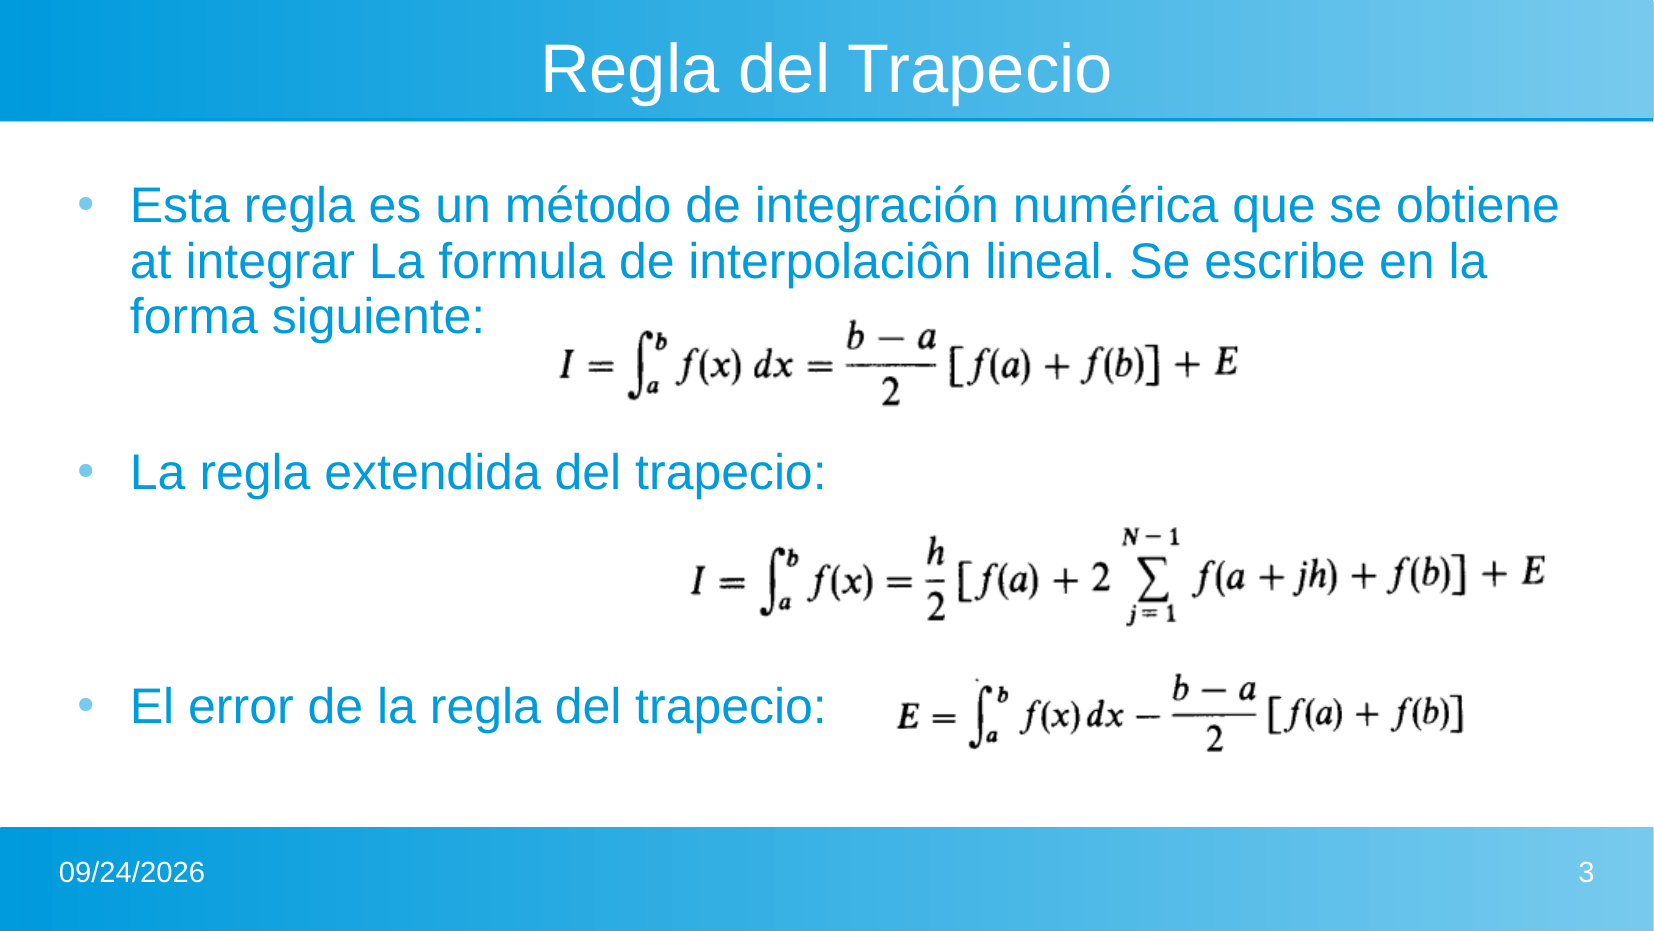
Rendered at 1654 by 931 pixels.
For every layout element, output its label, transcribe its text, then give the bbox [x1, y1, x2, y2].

picture [868, 655, 1501, 768]
list Esta regla es un método de integración numérica que se obtiene at integrar La formula de interpolaciôn lineal. Se escribe en la forma siguiente: La regla extendida del trapecio: El error de la regla del trapecio: [59, 177, 1595, 768]
picture [671, 523, 1576, 638]
title Regla del Trapecio [59, 29, 1595, 108]
picture [525, 312, 1286, 413]
